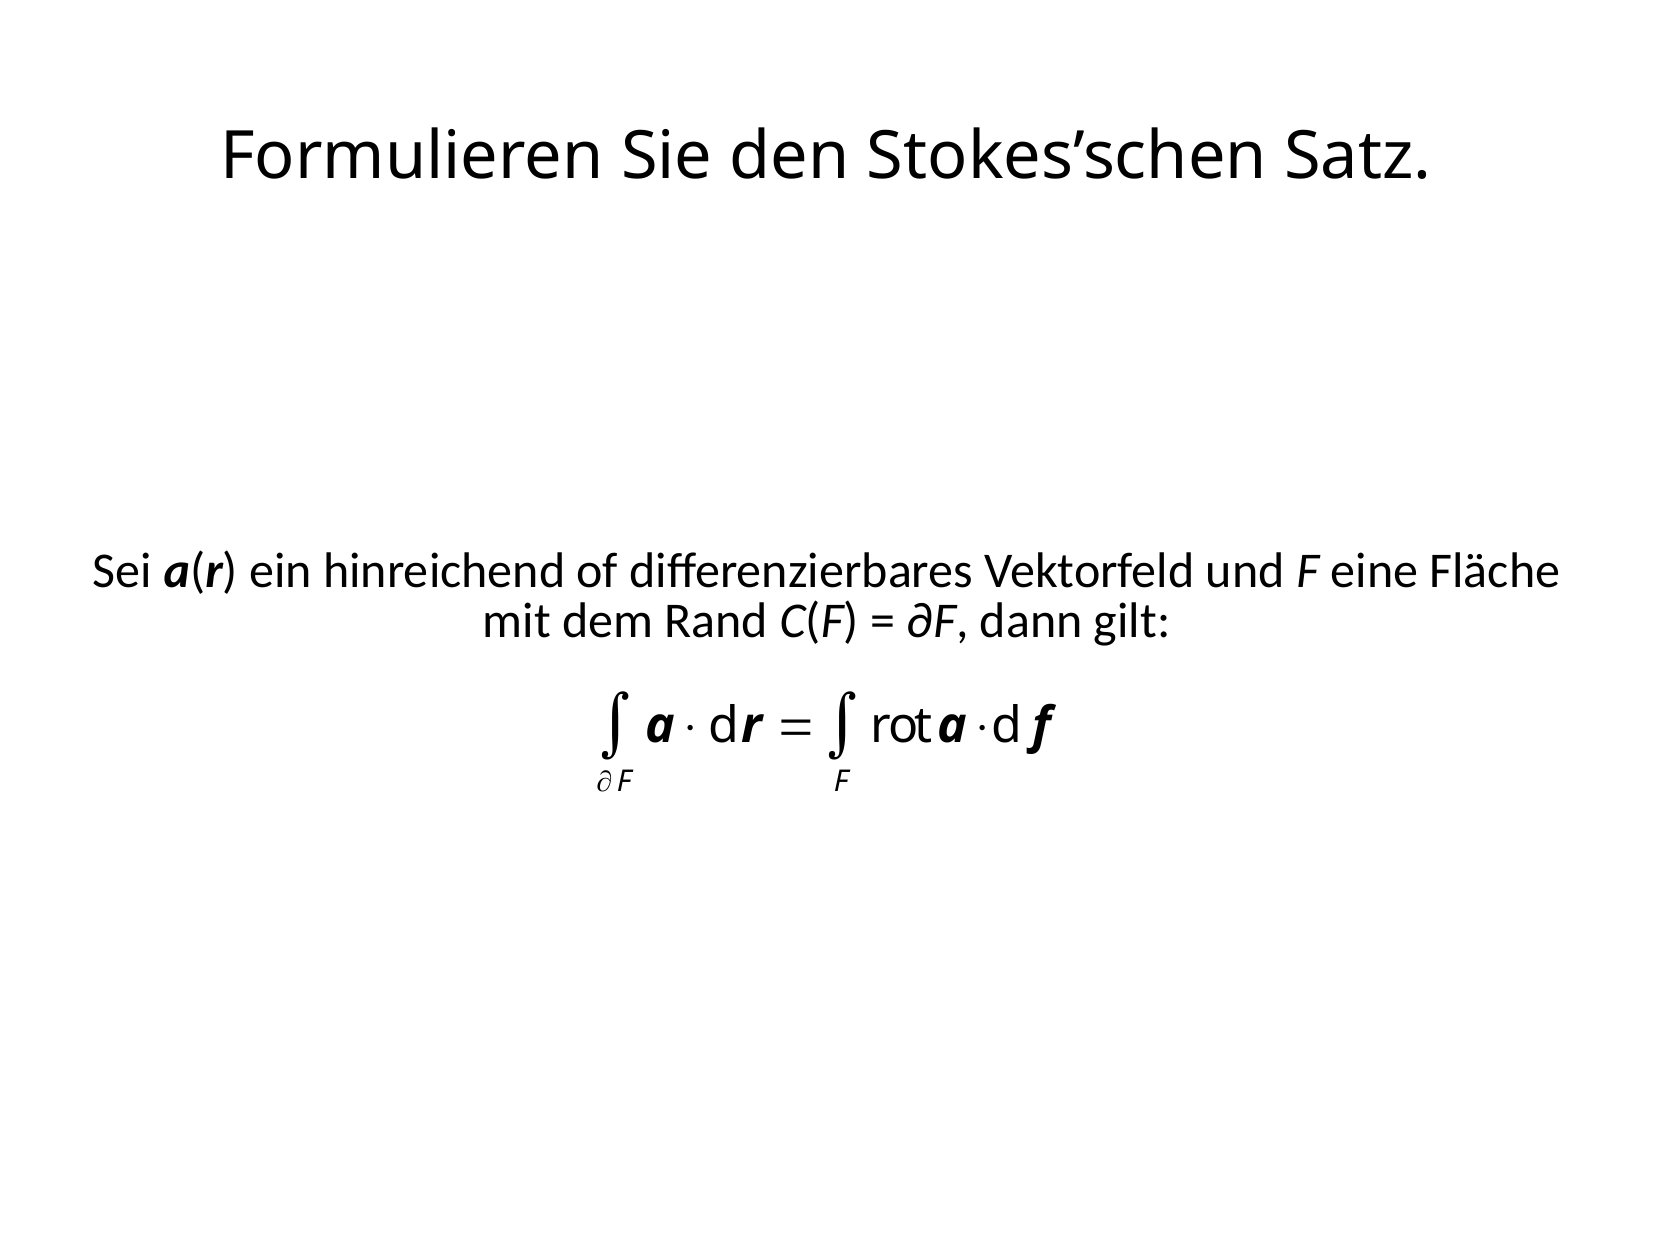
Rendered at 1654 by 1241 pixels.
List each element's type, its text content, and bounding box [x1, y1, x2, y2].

subtitle Sei a(r) ein hinreichend of differenzierbares Vektorfeld und F eine Fläche mit dem Rand C(F) = ∂F, dann gilt: [82, 290, 1571, 1010]
chart [588, 688, 1065, 800]
title Formulieren Sie den Stokes’schen Satz. [82, 49, 1571, 257]
